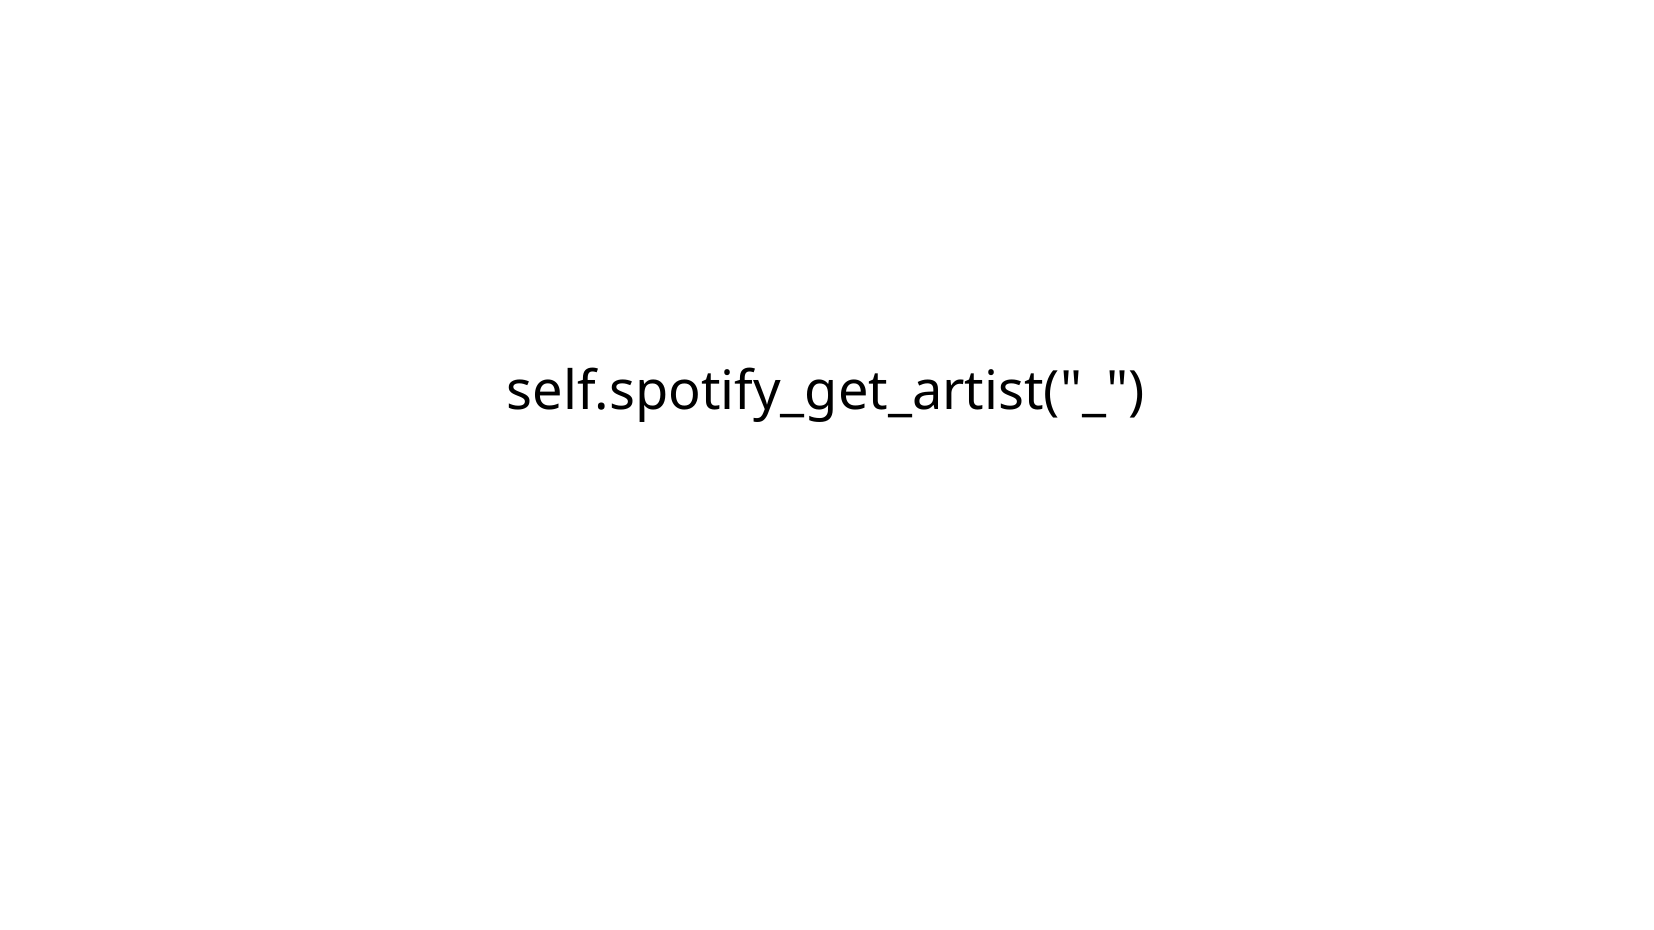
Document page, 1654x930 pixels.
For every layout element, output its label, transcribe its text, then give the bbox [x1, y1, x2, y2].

text_box self.spotify_get_artist("_") [82, 112, 1570, 799]
